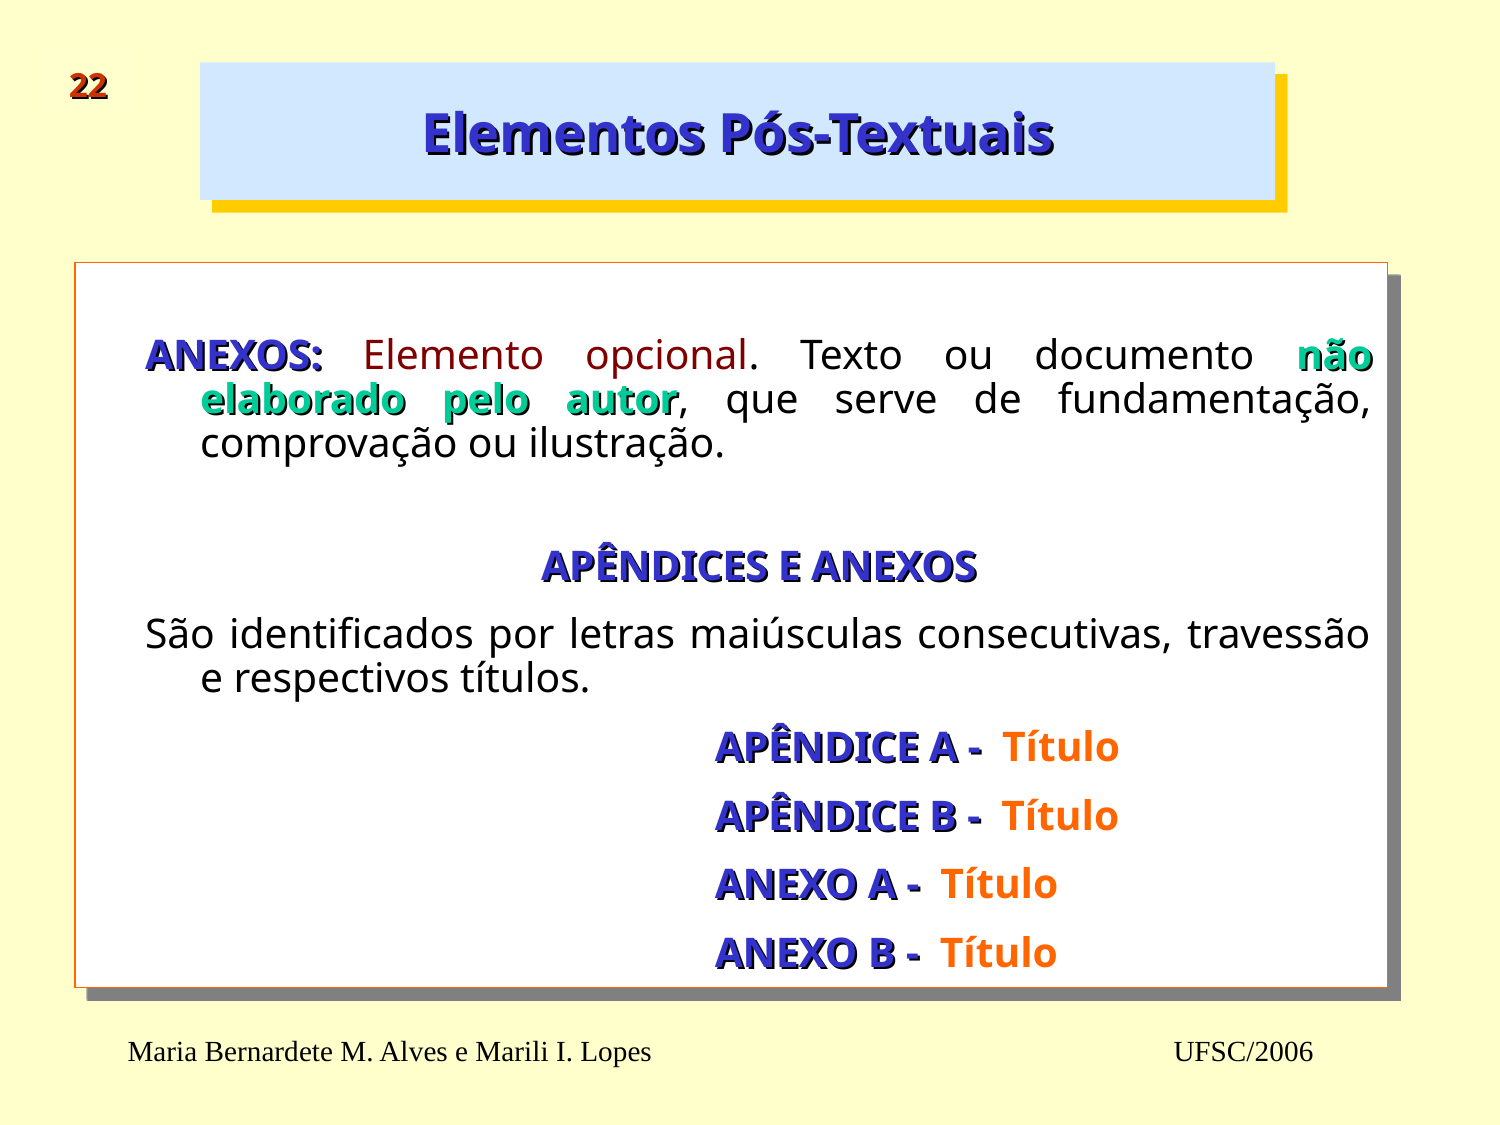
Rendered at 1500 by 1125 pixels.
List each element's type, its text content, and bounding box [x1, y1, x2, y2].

text_box 22 [37, 39, 139, 116]
list ANEXOS: Elemento opcional. Texto ou documento não elaborado pelo autor, que serve de fundamentação, comprovação ou ilustração. APÊNDICES E ANEXOS São identificados por letras maiúsculas consecutivas, travessão e respectivos títulos. APÊNDICE A - Título APÊNDICE B - Título ANEXO A - Título ANEXO B - Título [75, 262, 1388, 988]
text_box UFSC/2006 [1062, 1025, 1426, 1101]
text_box Maria Bernardete M. Alves e Marili I. Lopes [112, 1025, 901, 1101]
title Elementos Pós-Textuais [200, 62, 1276, 200]
